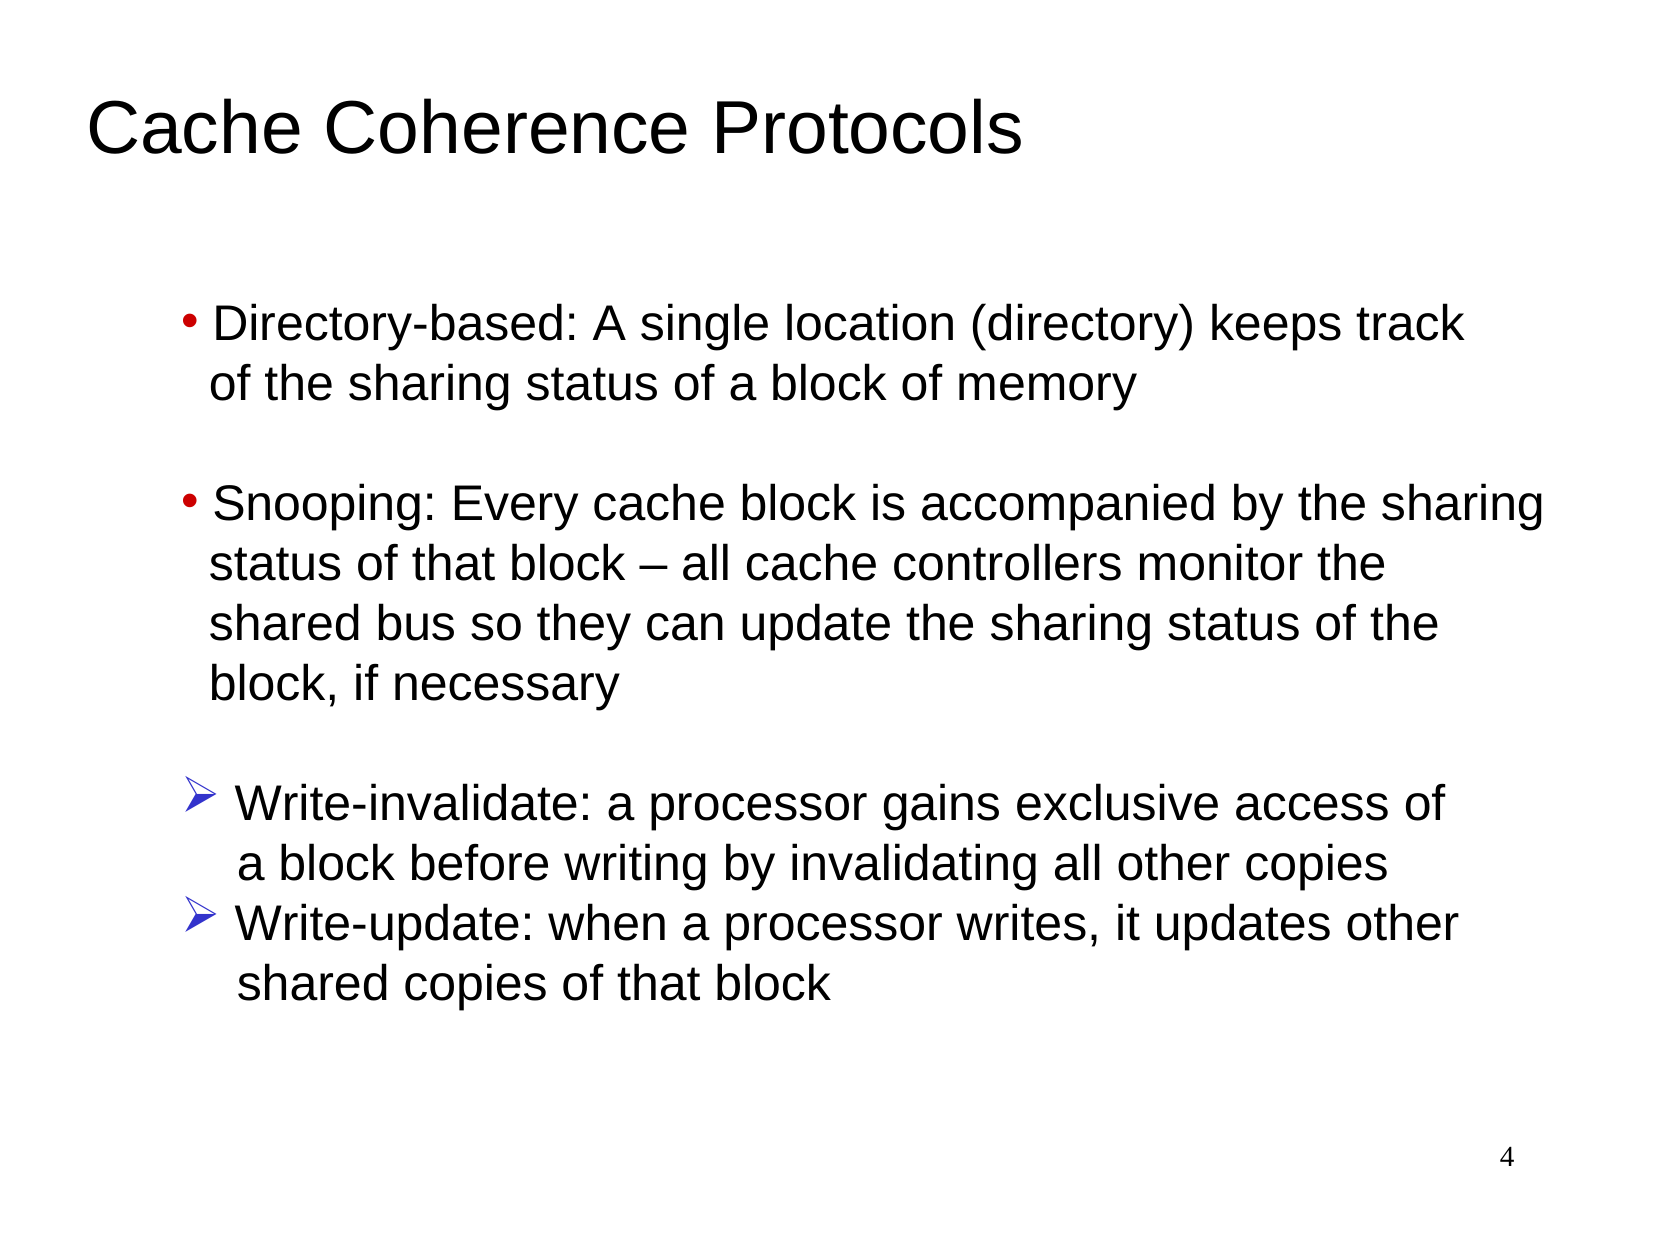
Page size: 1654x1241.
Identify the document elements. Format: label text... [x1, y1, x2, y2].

text_box <number> [1184, 1129, 1530, 1213]
text_box Cache Coherence Protocols [71, 71, 1040, 177]
text_box Directory-based: A single location (directory) keeps track of the sharing status of a block of memory Snooping: Every cache block is accompanied by the sharing status of that block – all cache controllers monitor the shared bus so they can update the sharing status of the block, if necessary Write-invalidate: a processor gains exclusive access of a block before writing by invalidating all other copies Write-update: when a processor writes, it updates other shared copies of that block [166, 282, 1561, 1019]
